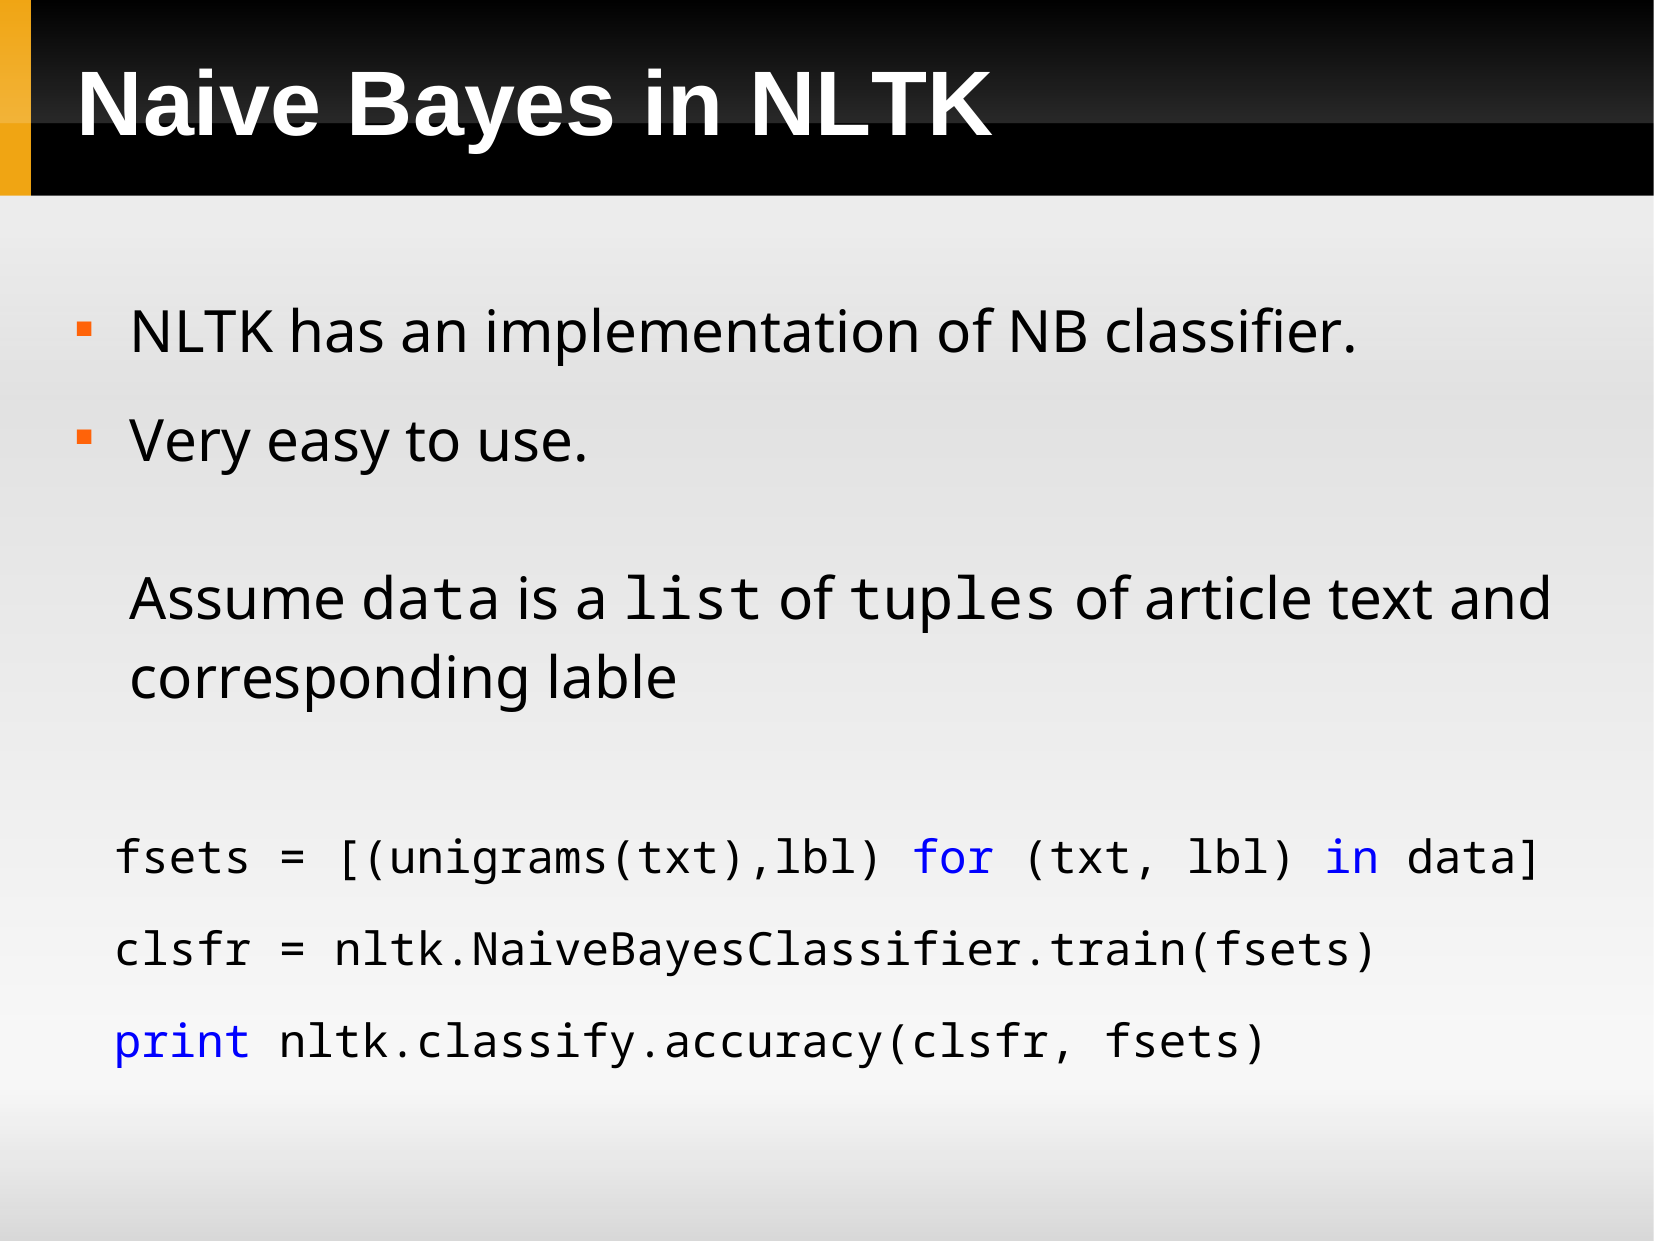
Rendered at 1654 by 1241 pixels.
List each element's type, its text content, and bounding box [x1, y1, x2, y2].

list NLTK has an implementation of NB classifier. Very easy to use. Assume data is a list of tuples of article text and corresponding lable fsets = [(unigrams(txt),lbl) for (txt, lbl) in data] clsfr = nltk.NaiveBayesClassifier.train(fsets) print nltk.classify.accuracy(clsfr, fsets) [59, 290, 1625, 1182]
title Naive Bayes in NLTK [76, 0, 1565, 208]
picture [0, 0, 1654, 1241]
